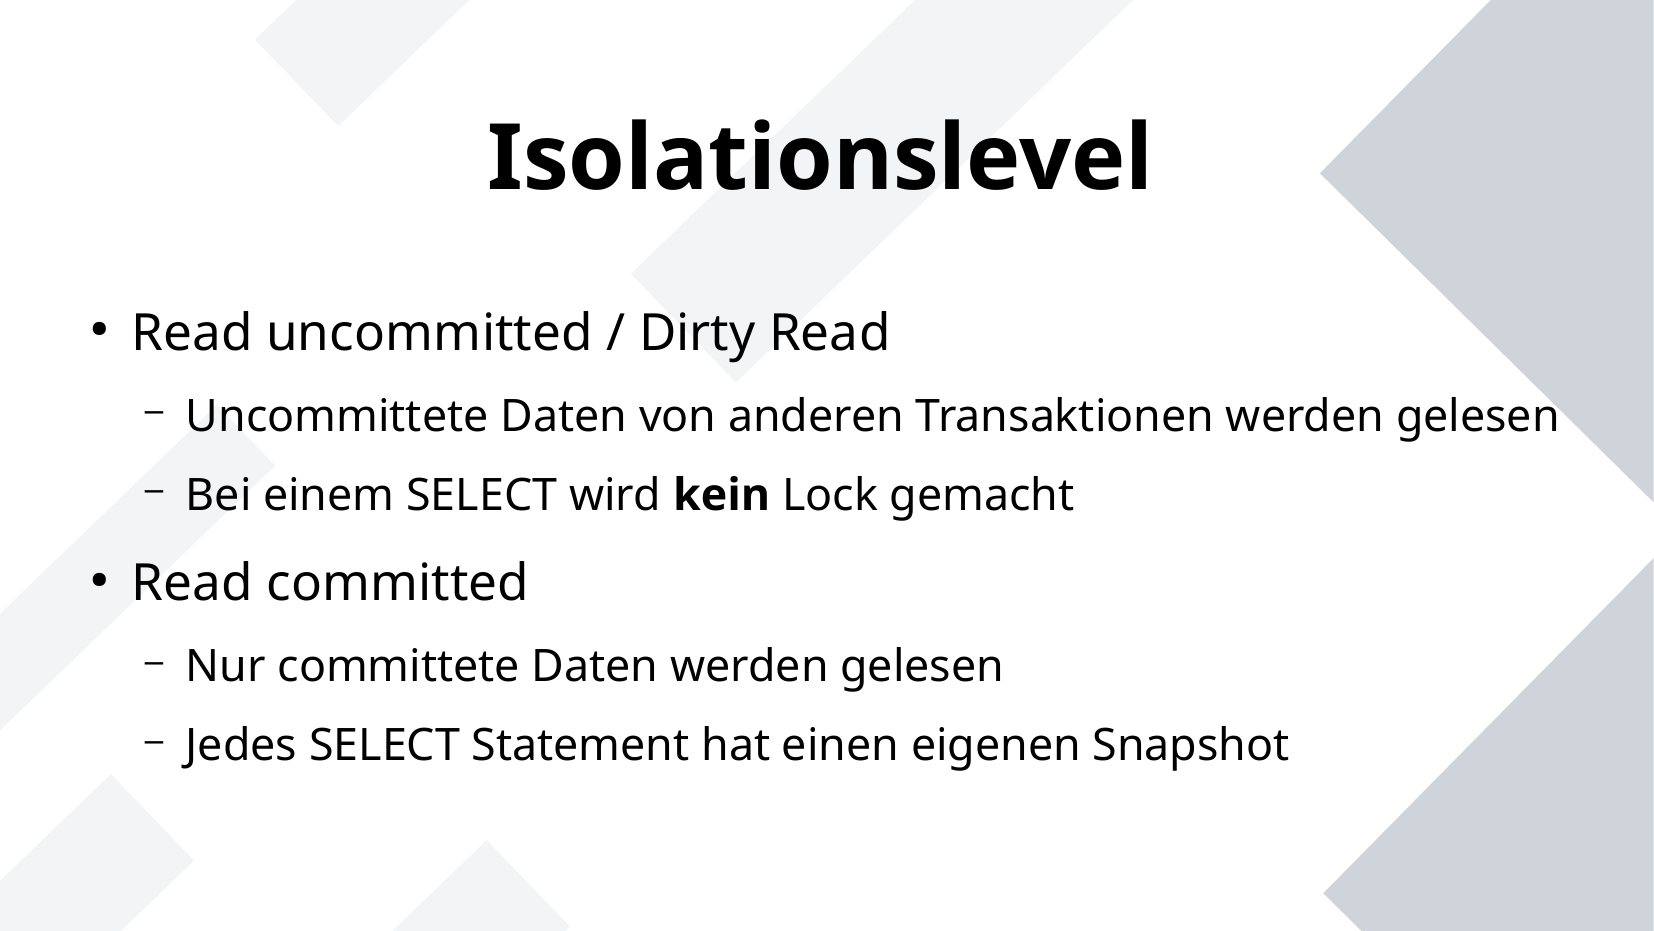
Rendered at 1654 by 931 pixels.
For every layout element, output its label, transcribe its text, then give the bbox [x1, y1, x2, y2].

title Isolationslevel [76, 76, 1565, 233]
list Read uncommitted / Dirty Read Uncommittete Daten von anderen Transaktionen werden gelesen Bei einem SELECT wird kein Lock gemacht Read committed Nur committete Daten werden gelesen Jedes SELECT Statement hat einen eigenen Snapshot [76, 295, 1565, 835]
